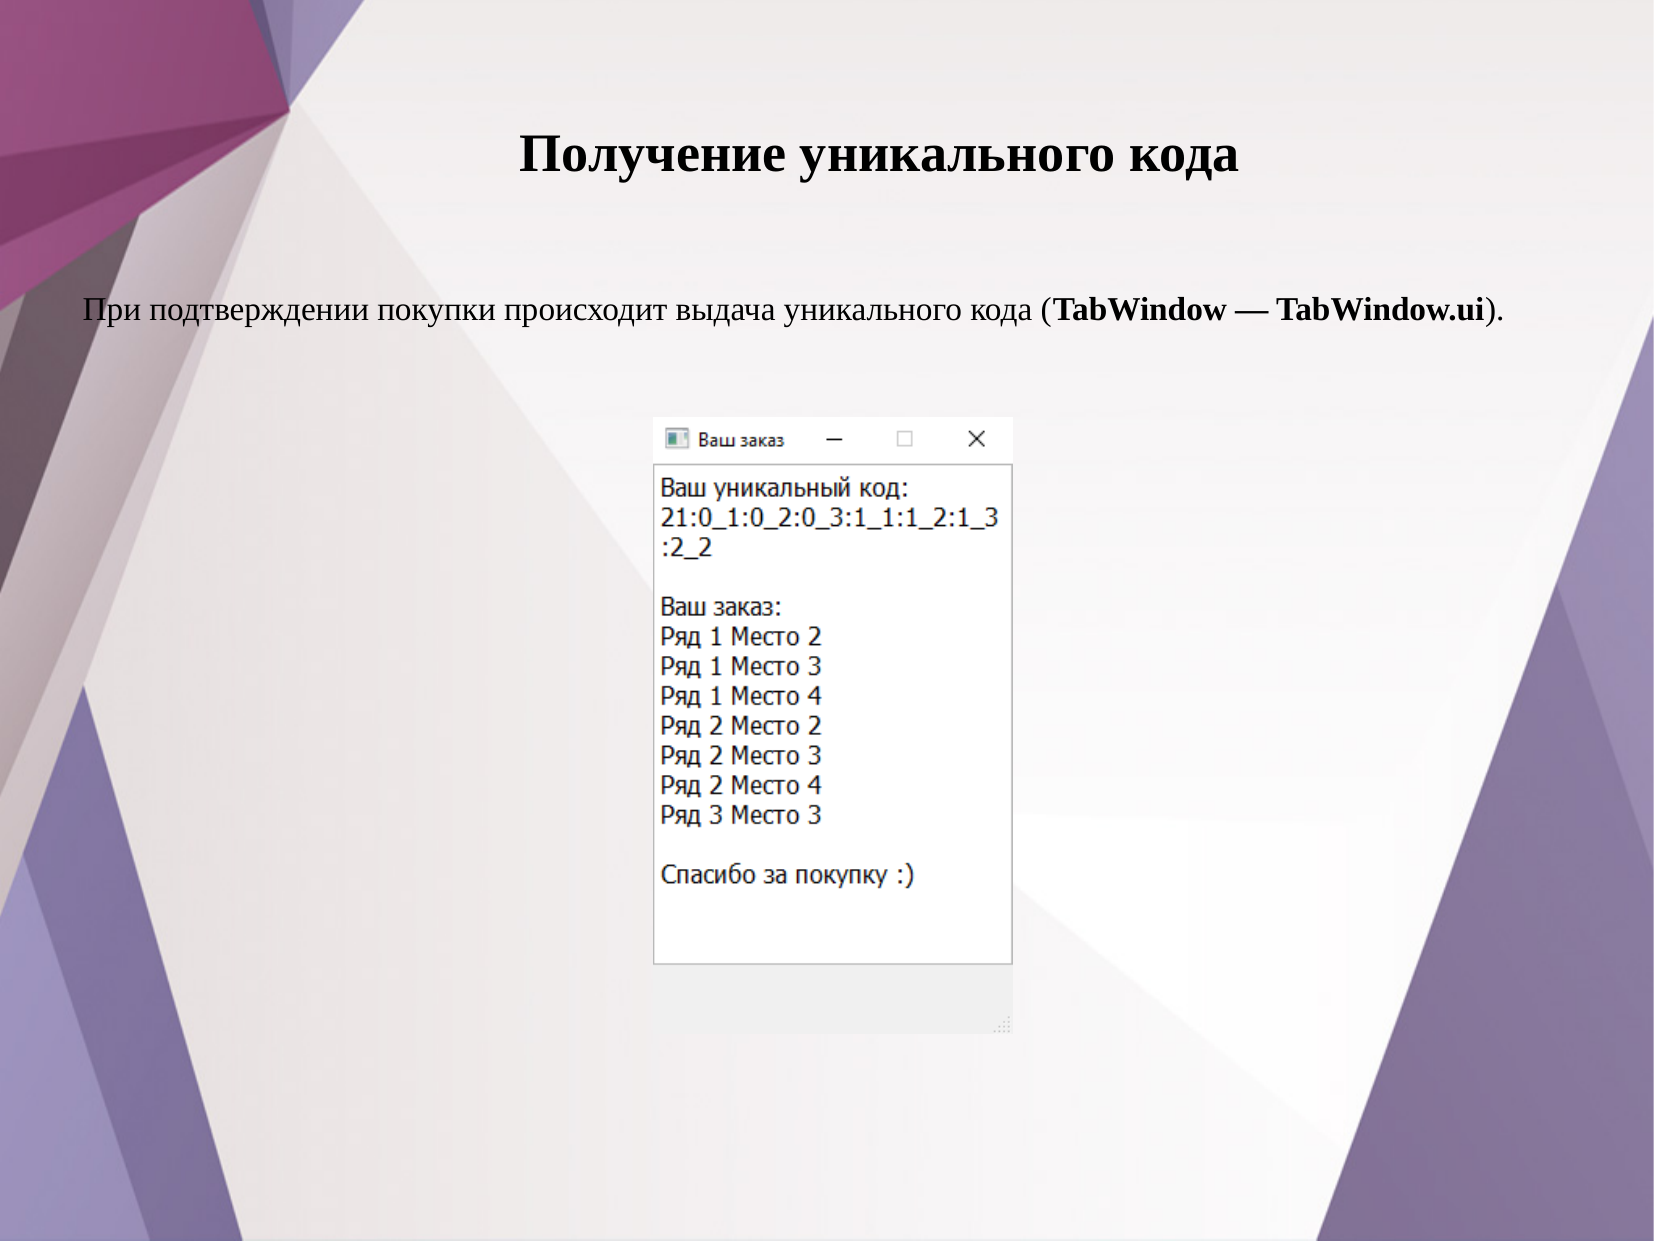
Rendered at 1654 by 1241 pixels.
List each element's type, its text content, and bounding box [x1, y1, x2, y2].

title Получение уникального кода [82, 49, 1571, 257]
picture [0, 0, 1654, 1241]
list При подтверждении покупки происходит выдача уникального кода (TabWindow — TabWindow.ui). [82, 290, 1571, 1010]
